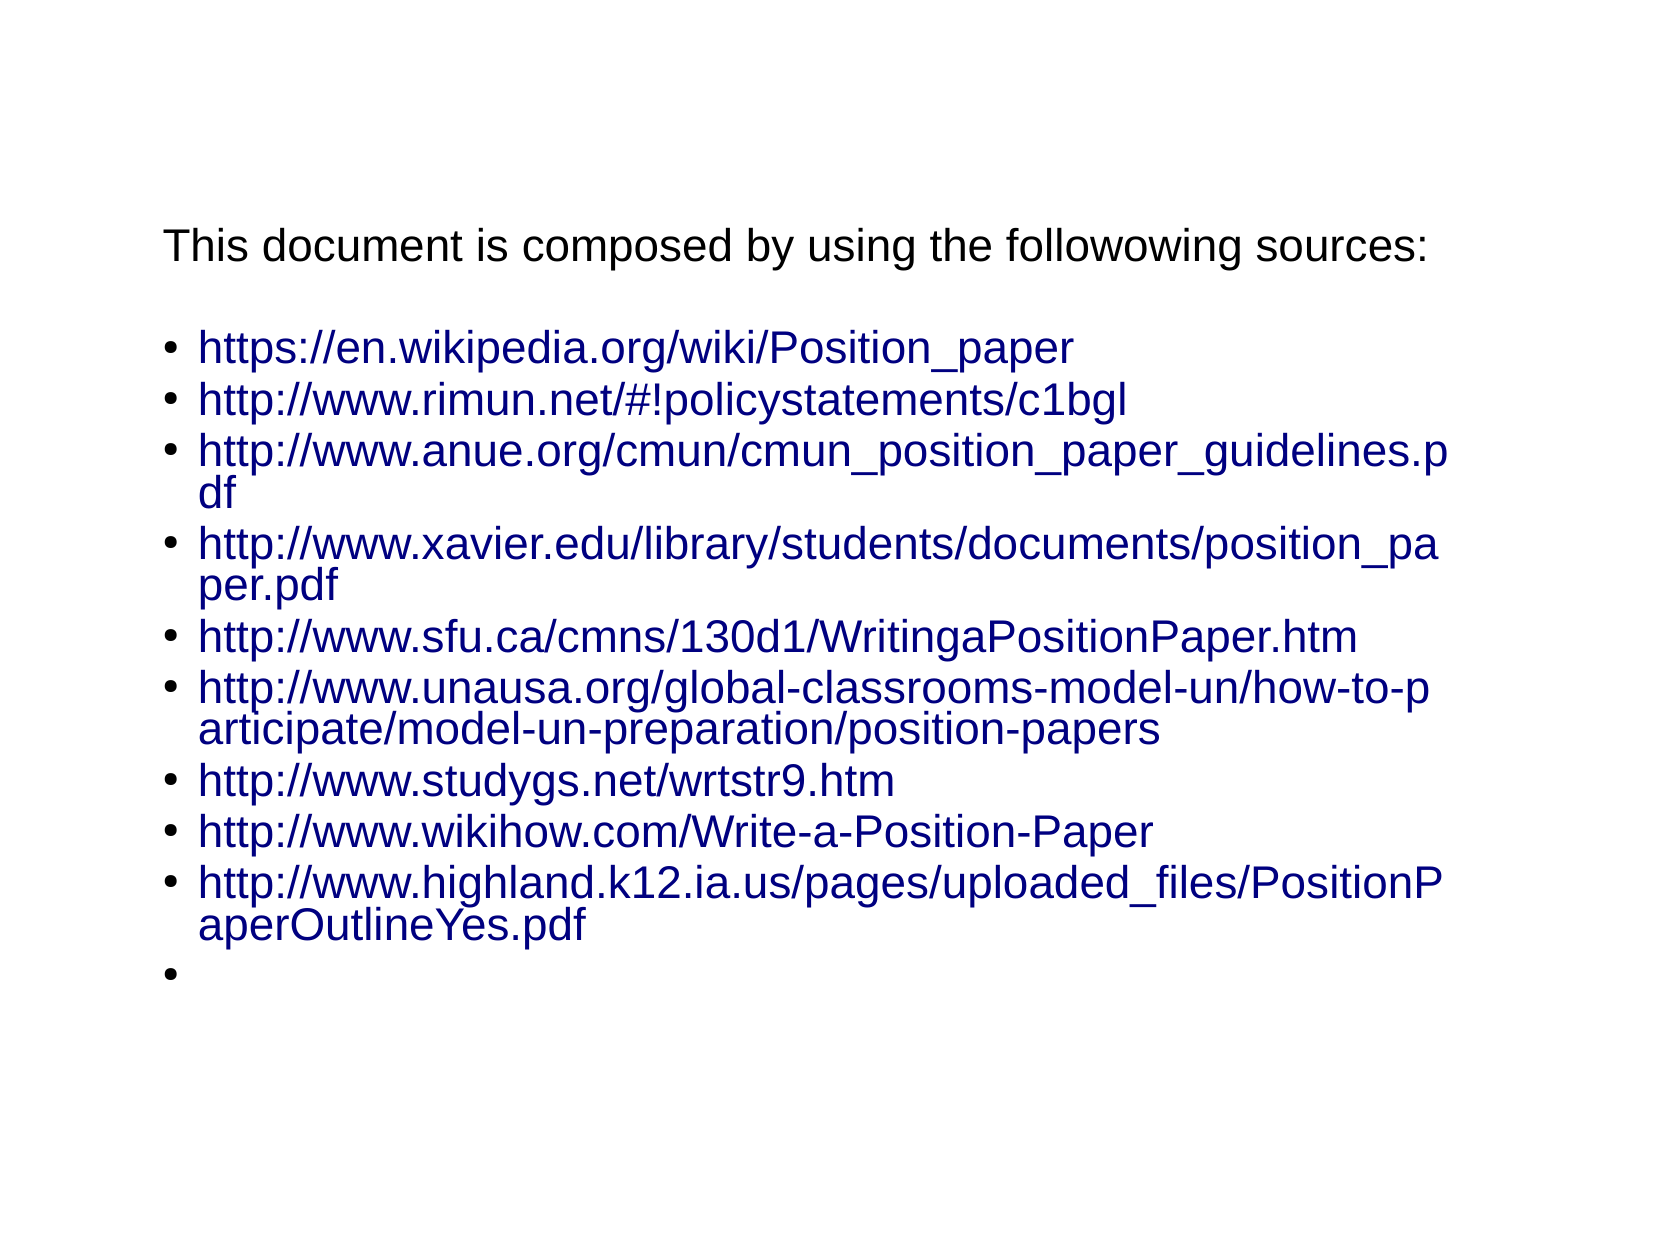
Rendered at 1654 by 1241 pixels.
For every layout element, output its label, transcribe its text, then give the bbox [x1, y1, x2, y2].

text_box This document is composed by using the followowing sources: https://en.wikipedia.org/wiki/Position_paper http://www.rimun.net/#!policystatements/c1bgl http://www.anue.org/cmun/cmun_position_paper_guidelines.pdf http://www.xavier.edu/library/students/documents/position_paper.pdf http://www.sfu.ca/cmns/130d1/WritingaPositionPaper.htm http://www.unausa.org/global-classrooms-model-un/how-to-participate/model-un-preparation/position-papers http://www.studygs.net/wrtstr9.htm http://www.wikihow.com/Write-a-Position-Paper http://www.highland.k12.ia.us/pages/uploaded_files/PositionPaperOutlineYes.pdf [147, 212, 1471, 946]
